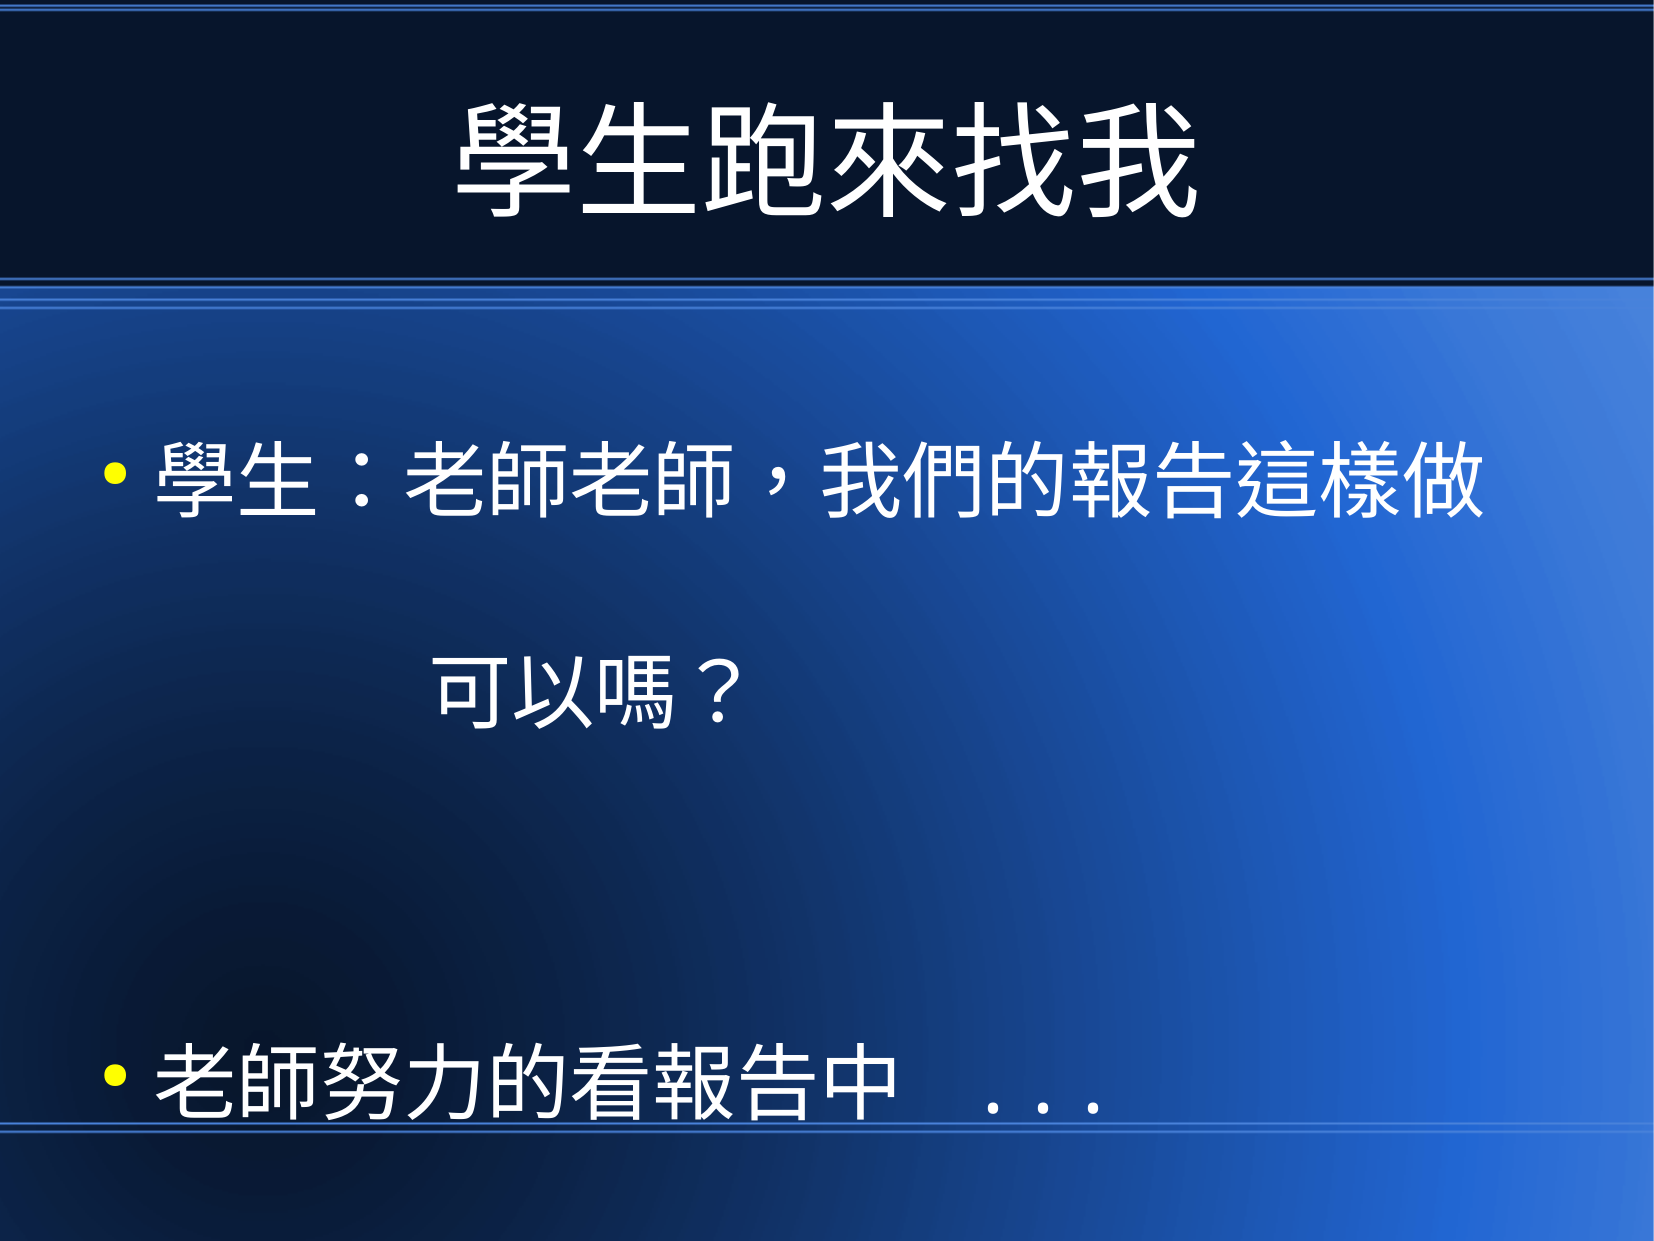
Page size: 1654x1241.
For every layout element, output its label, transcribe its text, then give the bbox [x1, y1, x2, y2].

list 學生：老師老師，我們的報告這樣做 可以嗎？ 老師努力的看報告中 ... [82, 355, 1571, 1241]
title 學生跑來找我 [82, 49, 1571, 257]
picture [0, 0, 1654, 1241]
